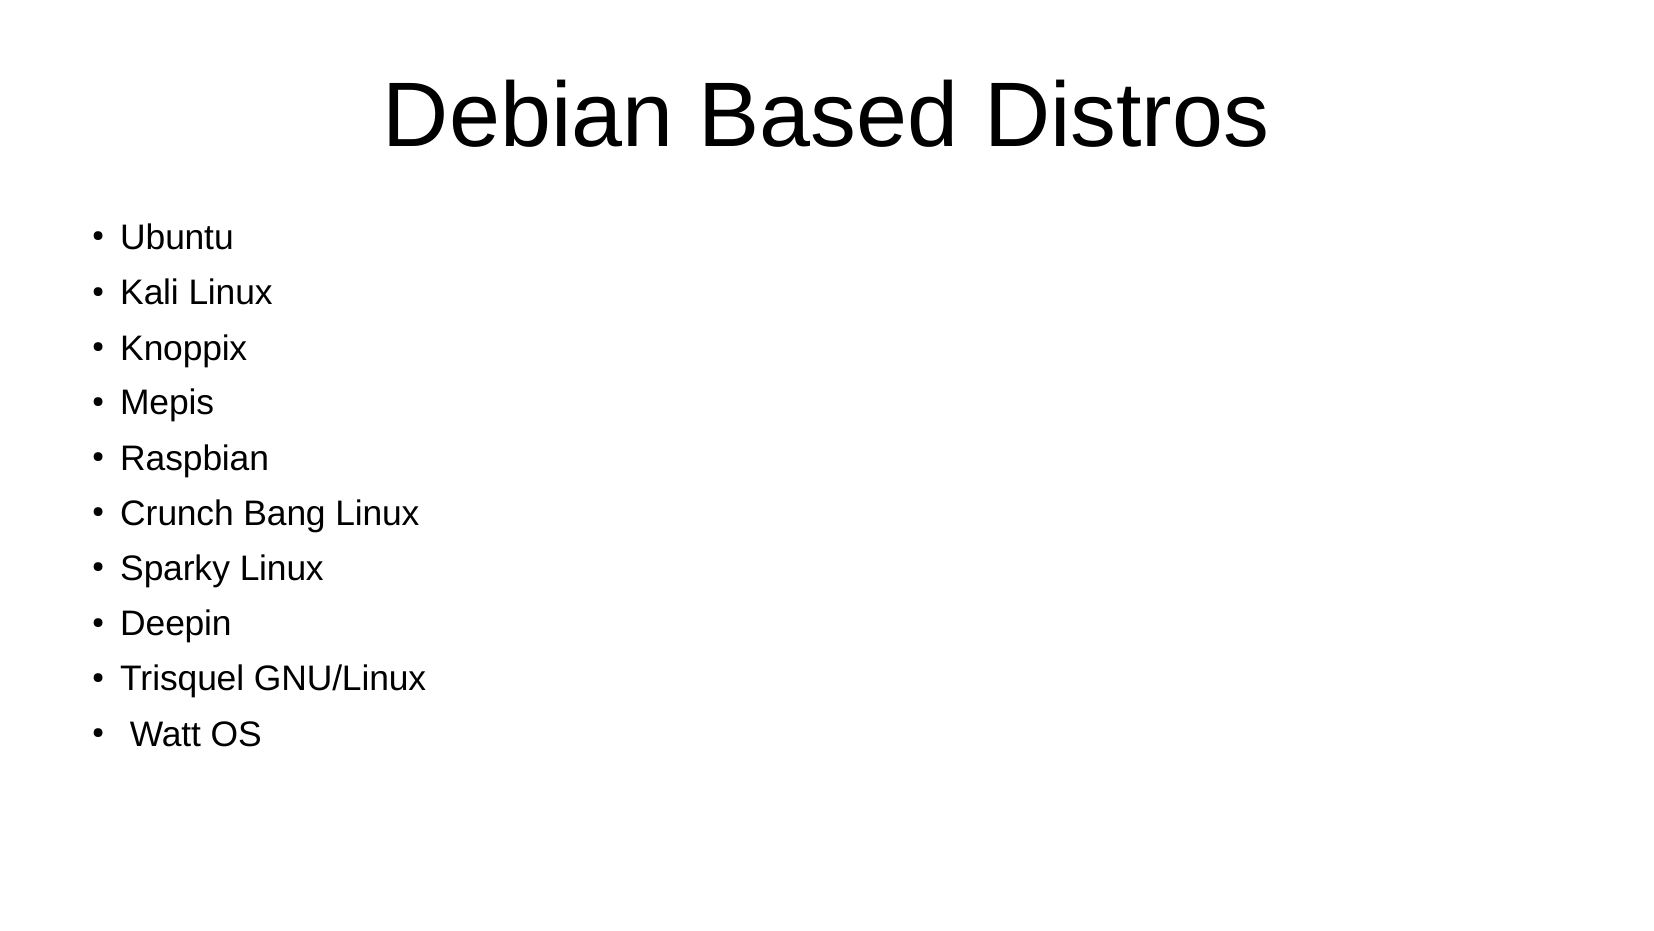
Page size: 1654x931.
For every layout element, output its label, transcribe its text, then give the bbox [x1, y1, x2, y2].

title Debian Based Distros [82, 37, 1571, 193]
list Ubuntu Kali Linux Knoppix Mepis Raspbian Crunch Bang Linux Sparky Linux Deepin Trisquel GNU/Linux Watt OS [82, 217, 1571, 758]
